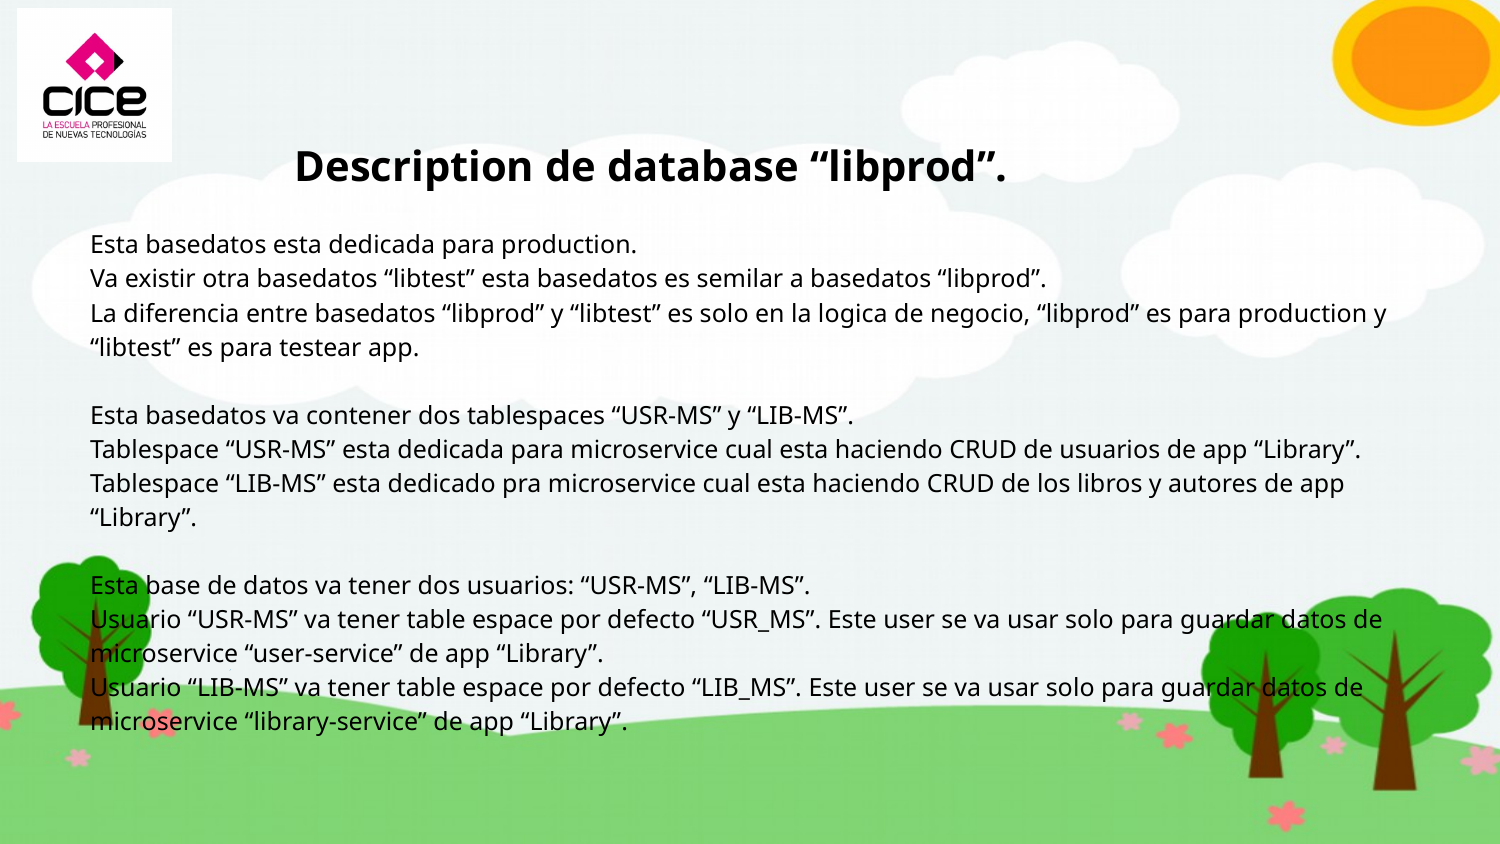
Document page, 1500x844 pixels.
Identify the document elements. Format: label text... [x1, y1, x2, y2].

picture [0, 0, 1500, 844]
title Description de database “libprod”. Esta basedatos esta dedicada para production. Va existir otra basedatos “libtest” esta basedatos es semilar a basedatos “libprod”. La diferencia entre basedatos “libprod” y “libtest” es solo en la logica de negocio, “libprod” es para production y “libtest” es para testear app. Esta basedatos va contener dos tablespaces “USR-MS” y “LIB-MS”. Tablespace “USR-MS” esta dedicada para microservice cual esta haciendo CRUD de usuarios de app “Library”. Tablespace “LIB-MS” esta dedicado pra microservice cual esta haciendo CRUD de los libros y autores de app “Library”. Esta base de datos va tener dos usuarios: “USR-MS”, “LIB-MS”. Usuario “USR-MS” va tener table espace por defecto “USR_MS”. Este user se va usar solo para guardar datos de microservice “user-service” de app “Library”. Usuario “LIB-MS” va tener table espace por defecto “LIB_MS”. Este user se va usar solo para guardar datos de microservice “library-service” de app “Library”. [90, 180, 1426, 694]
